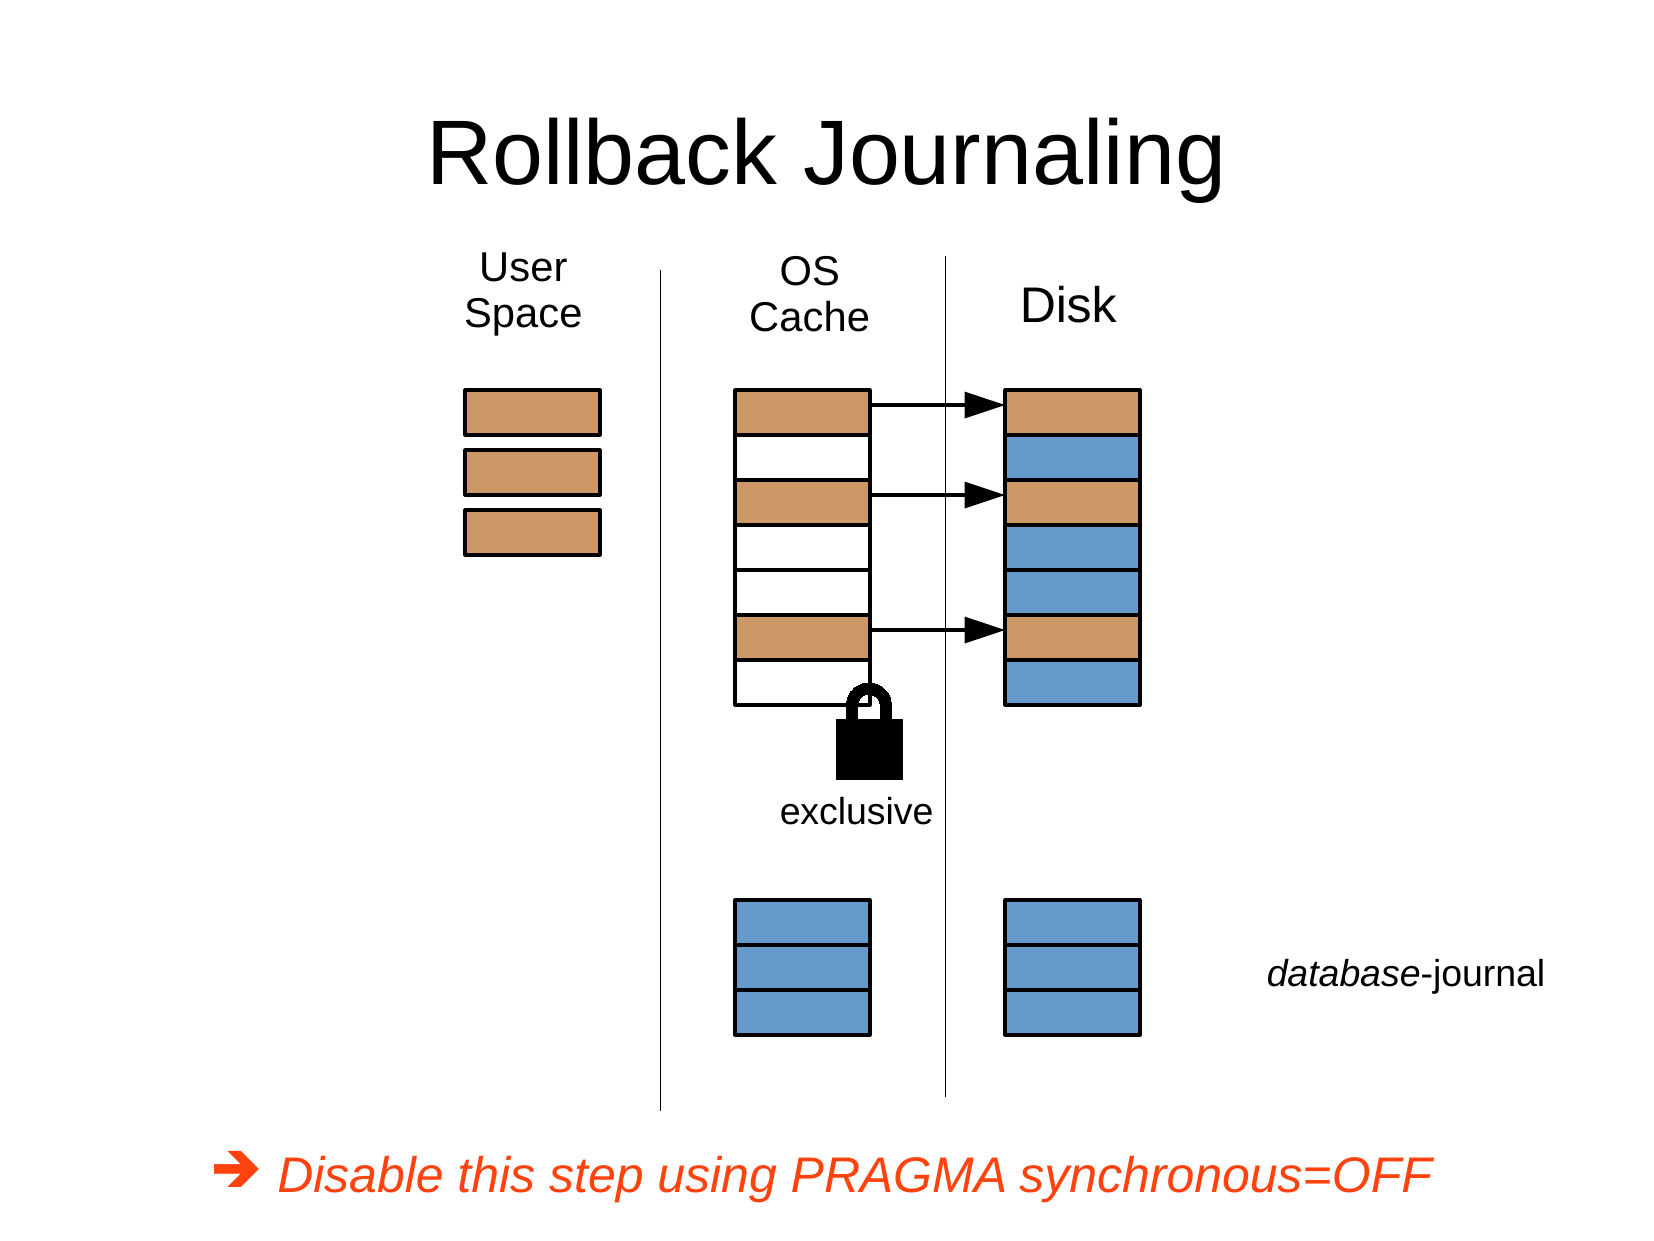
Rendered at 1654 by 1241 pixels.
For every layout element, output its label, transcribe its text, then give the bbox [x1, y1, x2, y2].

text_box Disk [1005, 270, 1132, 342]
text_box [1005, 390, 1141, 706]
text_box exclusive [765, 783, 949, 841]
text_box Disable this step using PRAGMA synchronous=OFF [195, 1140, 1576, 1212]
text_box [1005, 900, 1141, 1036]
text_box OS Cache [734, 240, 901, 349]
title Rollback Journaling [82, 49, 1571, 257]
text_box [735, 900, 871, 1036]
text_box User Space [449, 236, 616, 346]
text_box [735, 390, 903, 780]
text_box database-journal [1252, 945, 1561, 1002]
text_box [465, 390, 601, 436]
text_box [465, 510, 601, 556]
text_box [465, 450, 601, 496]
